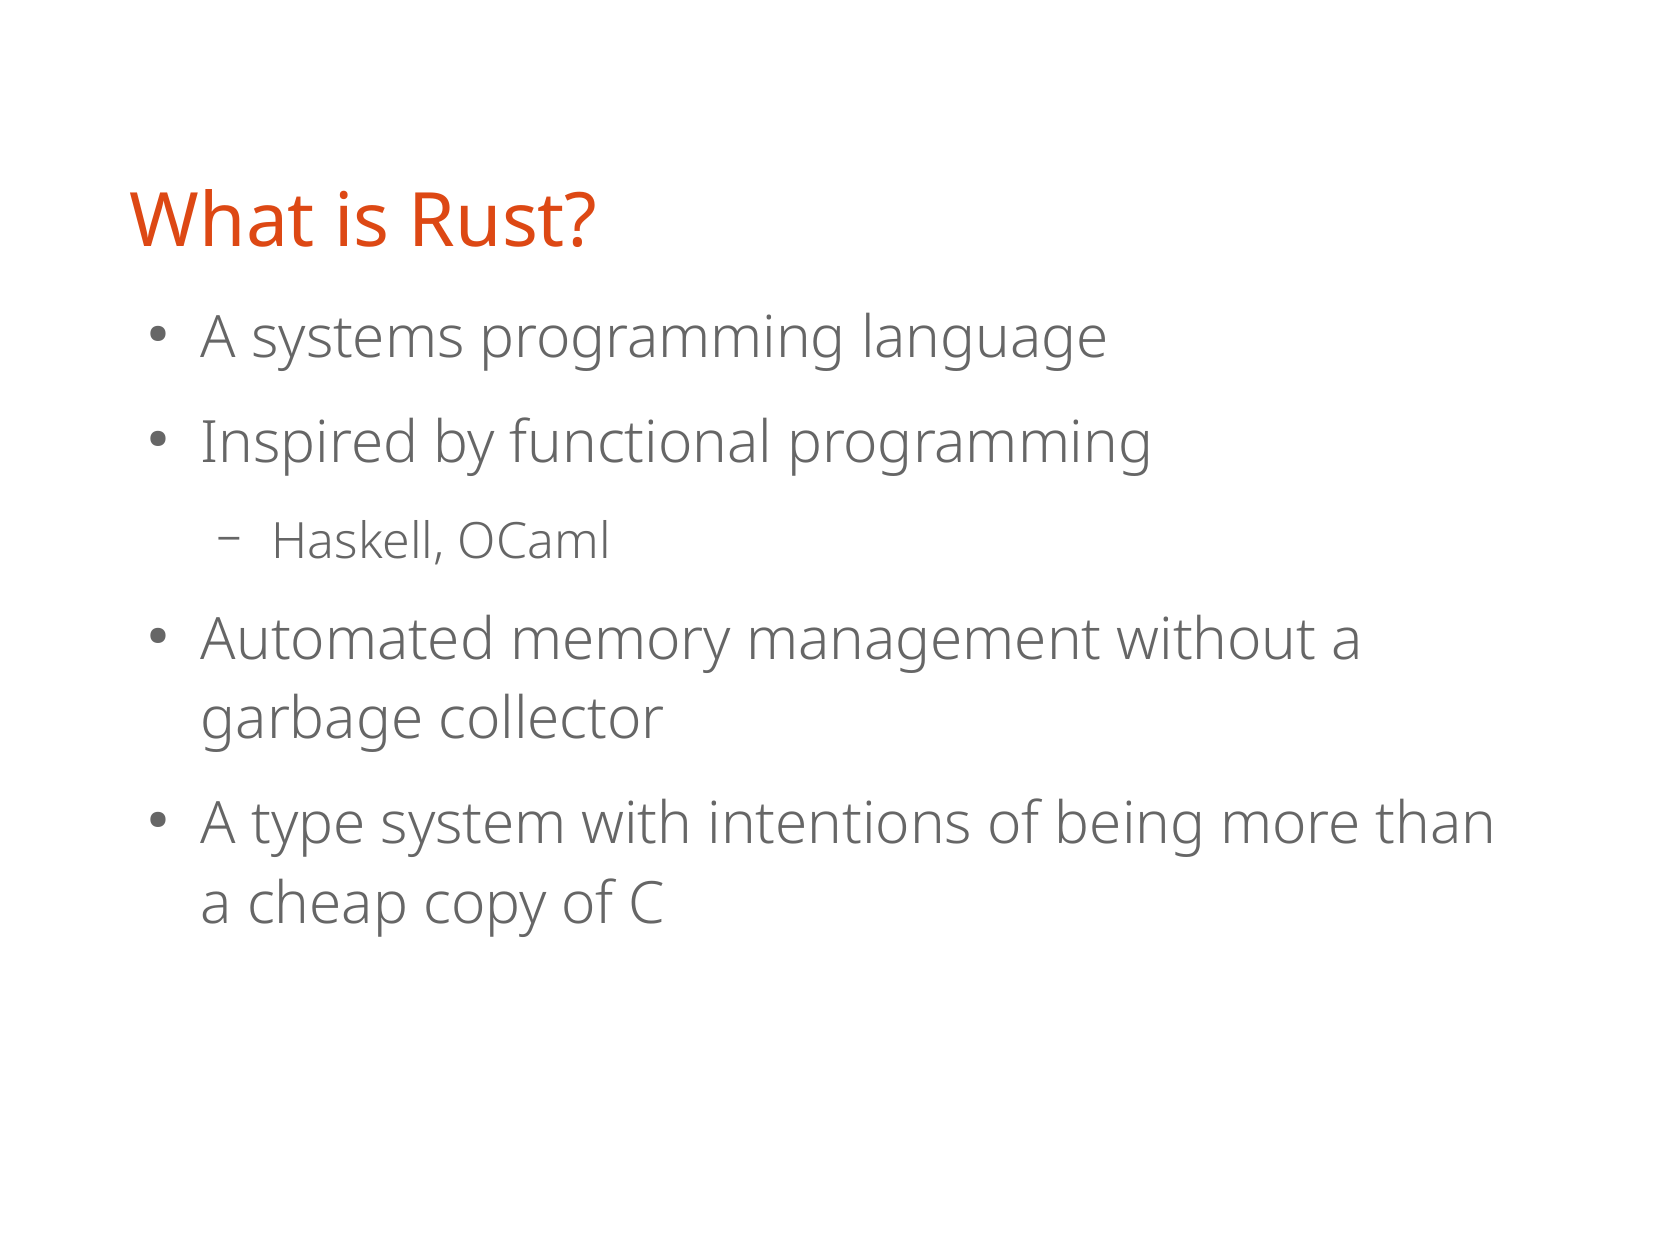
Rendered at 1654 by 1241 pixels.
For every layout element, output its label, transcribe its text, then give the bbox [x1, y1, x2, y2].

list A systems programming language Inspired by functional programming Haskell, OCaml Automated memory management without a garbage collector A type system with intentions of being more than a cheap copy of C [129, 295, 1518, 1010]
title What is Rust? [129, 153, 1518, 281]
